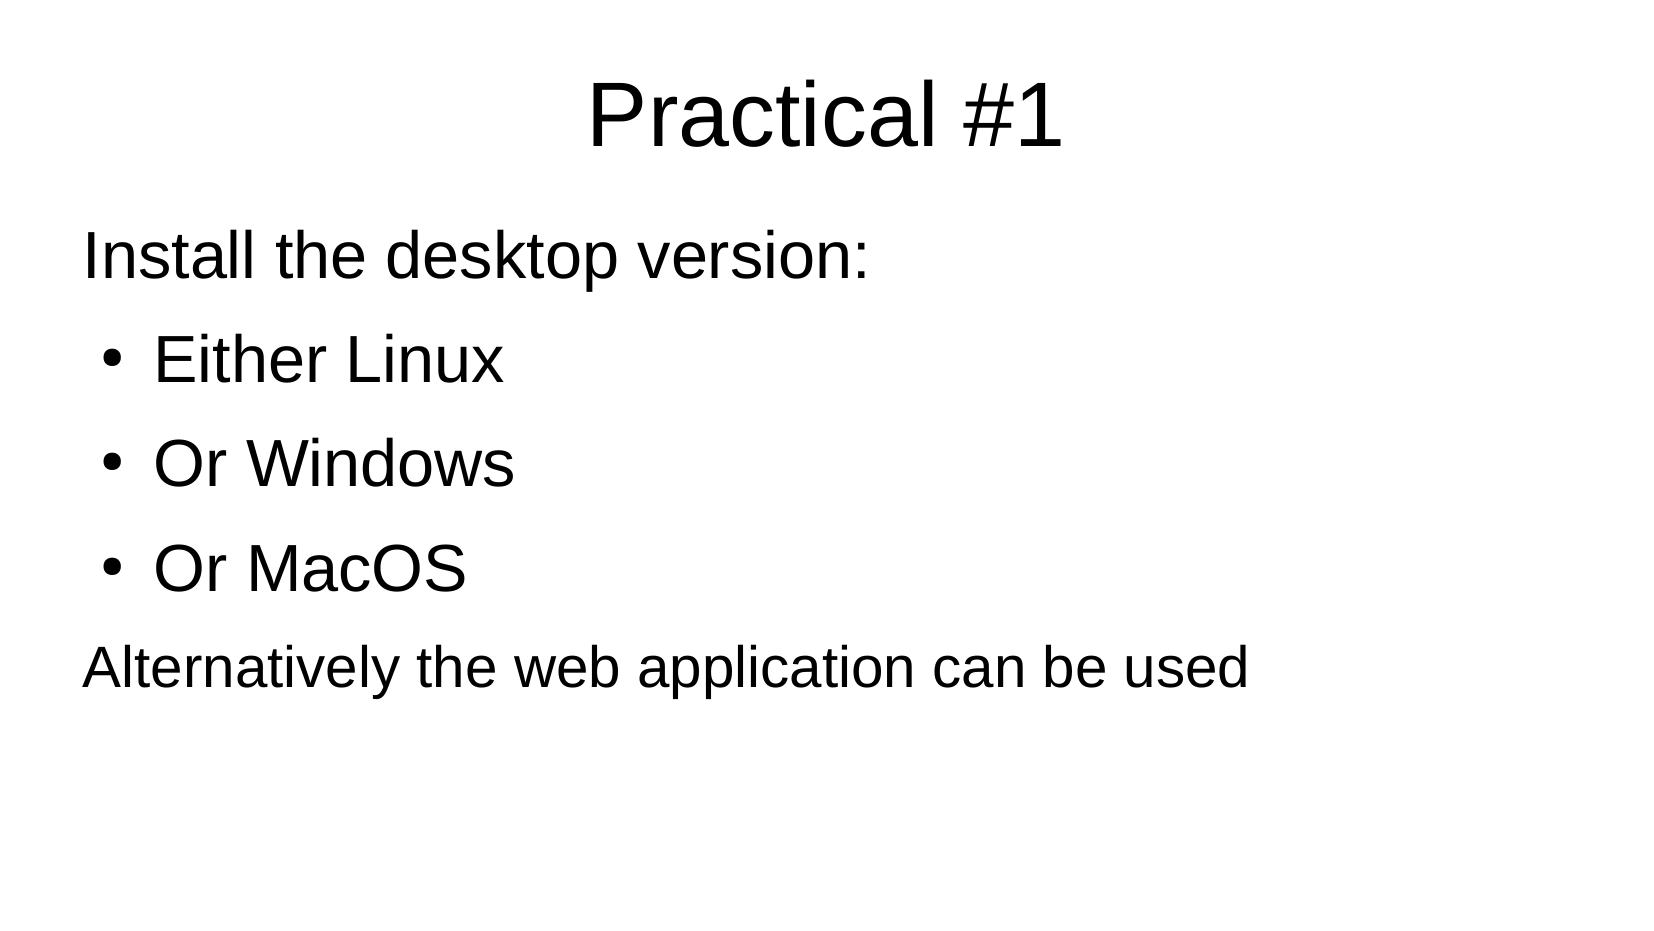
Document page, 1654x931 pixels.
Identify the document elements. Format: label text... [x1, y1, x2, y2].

title Practical #1 [82, 37, 1571, 193]
list Install the desktop version: Either Linux Or Windows Or MacOS Alternatively the web application can be used [82, 217, 1571, 758]
